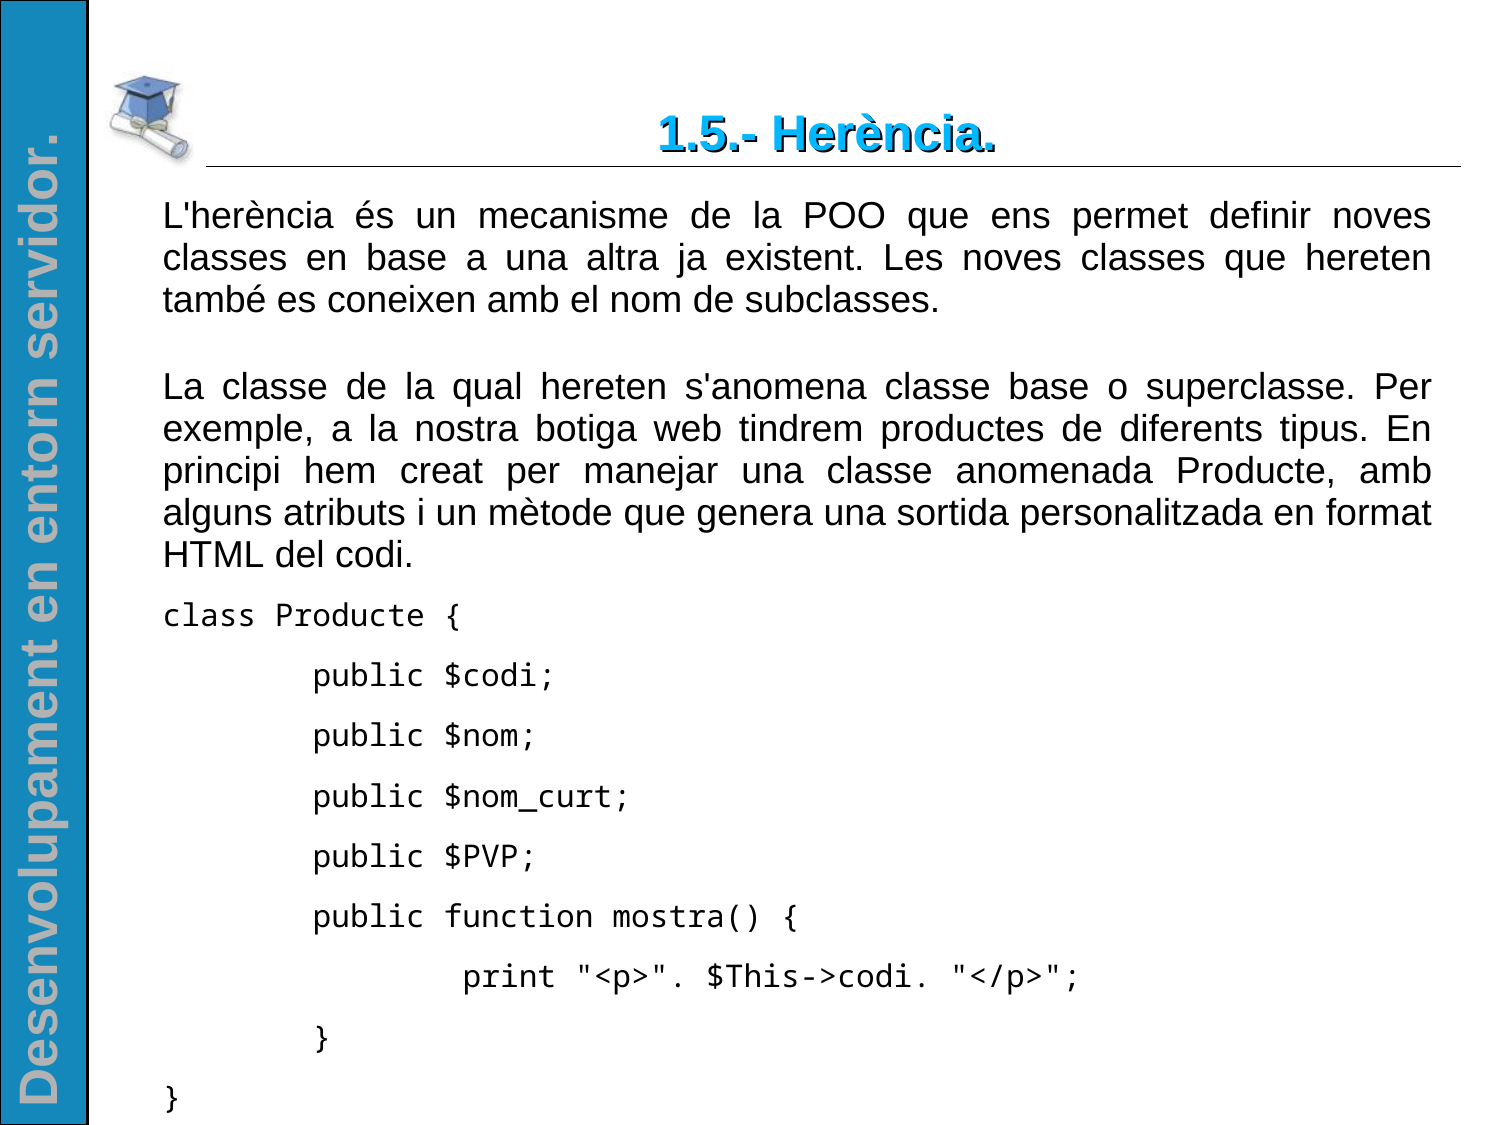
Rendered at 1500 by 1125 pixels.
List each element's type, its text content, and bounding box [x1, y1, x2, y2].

title 1.5.- Herència. [206, 88, 1447, 178]
text_box L'herència és un mecanisme de la POO que ens permet definir noves classes en base a una altra ja existent. Les noves classes que hereten també es coneixen amb el nom de subclasses. La classe de la qual hereten s'anomena classe base o superclasse. Per exemple, a la nostra botiga web tindrem productes de diferents tipus. En principi hem creat per manejar una classe anomenada Producte, amb alguns atributs i un mètode que genera una sortida personalitzada en format HTML del codi. class Producte { public $codi; public $nom; public $nom_curt; public $PVP; public function mostra() { print "<p>". $This->codi. "</p>"; } } [147, 186, 1447, 1125]
picture [93, 61, 206, 174]
